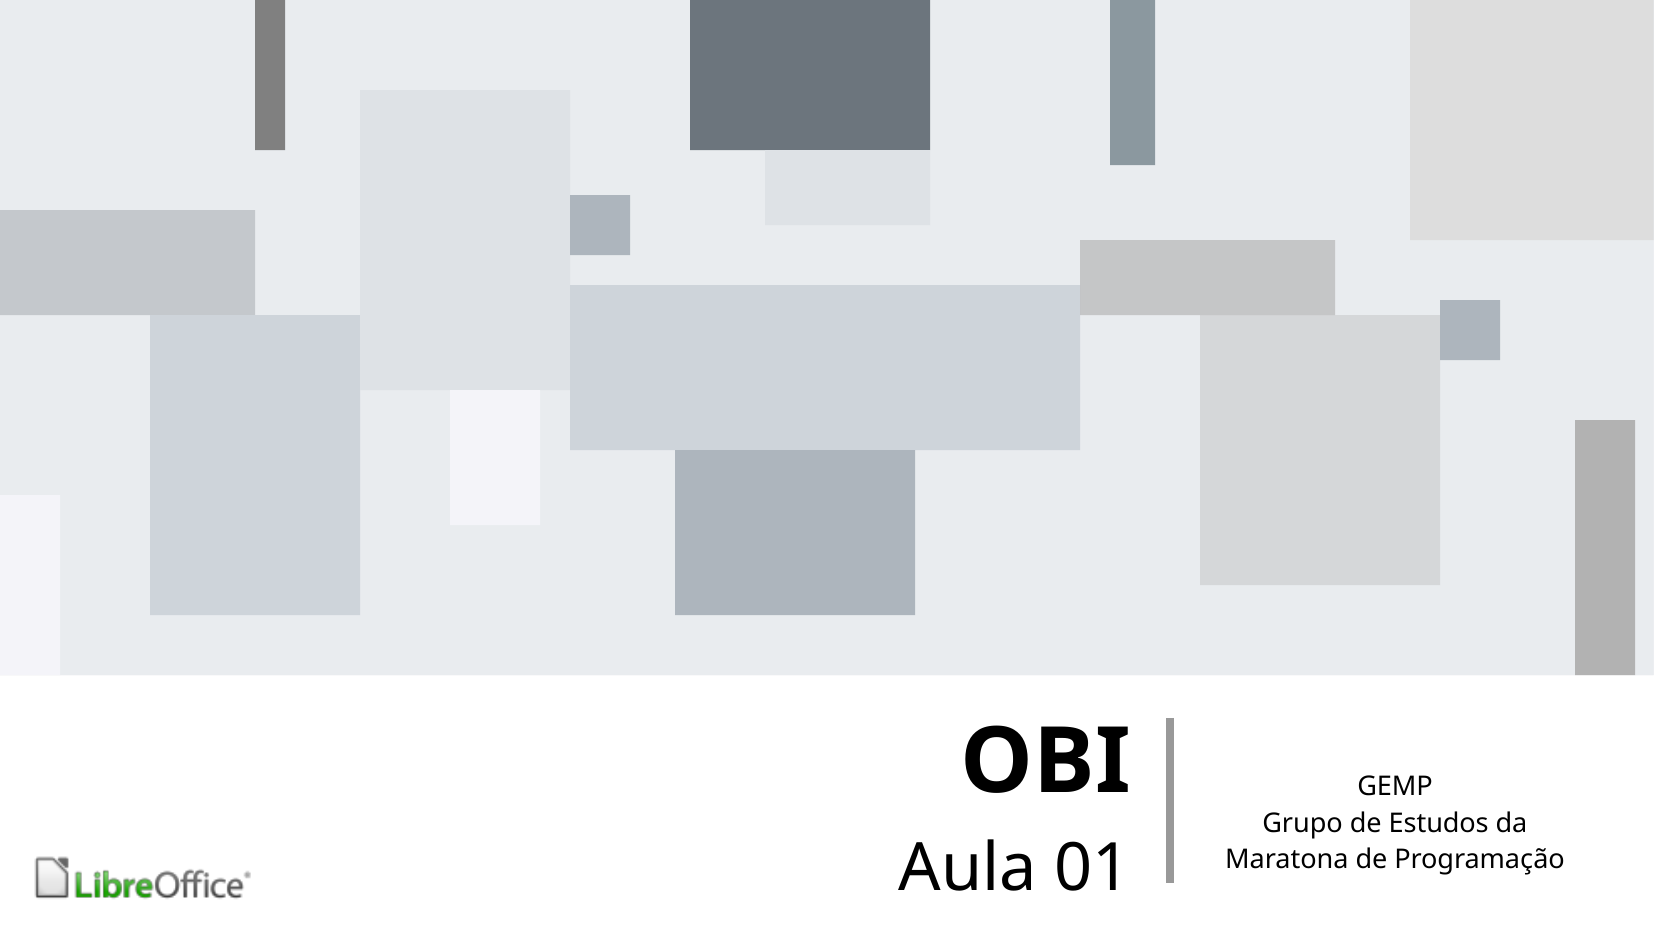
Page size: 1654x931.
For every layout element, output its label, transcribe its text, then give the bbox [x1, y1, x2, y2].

picture [30, 852, 256, 903]
text_box GEMP Grupo de Estudos da Maratona de Programação [1200, 759, 1591, 885]
title OBI [262, 693, 1132, 819]
subtitle Aula 01 [262, 819, 1132, 911]
